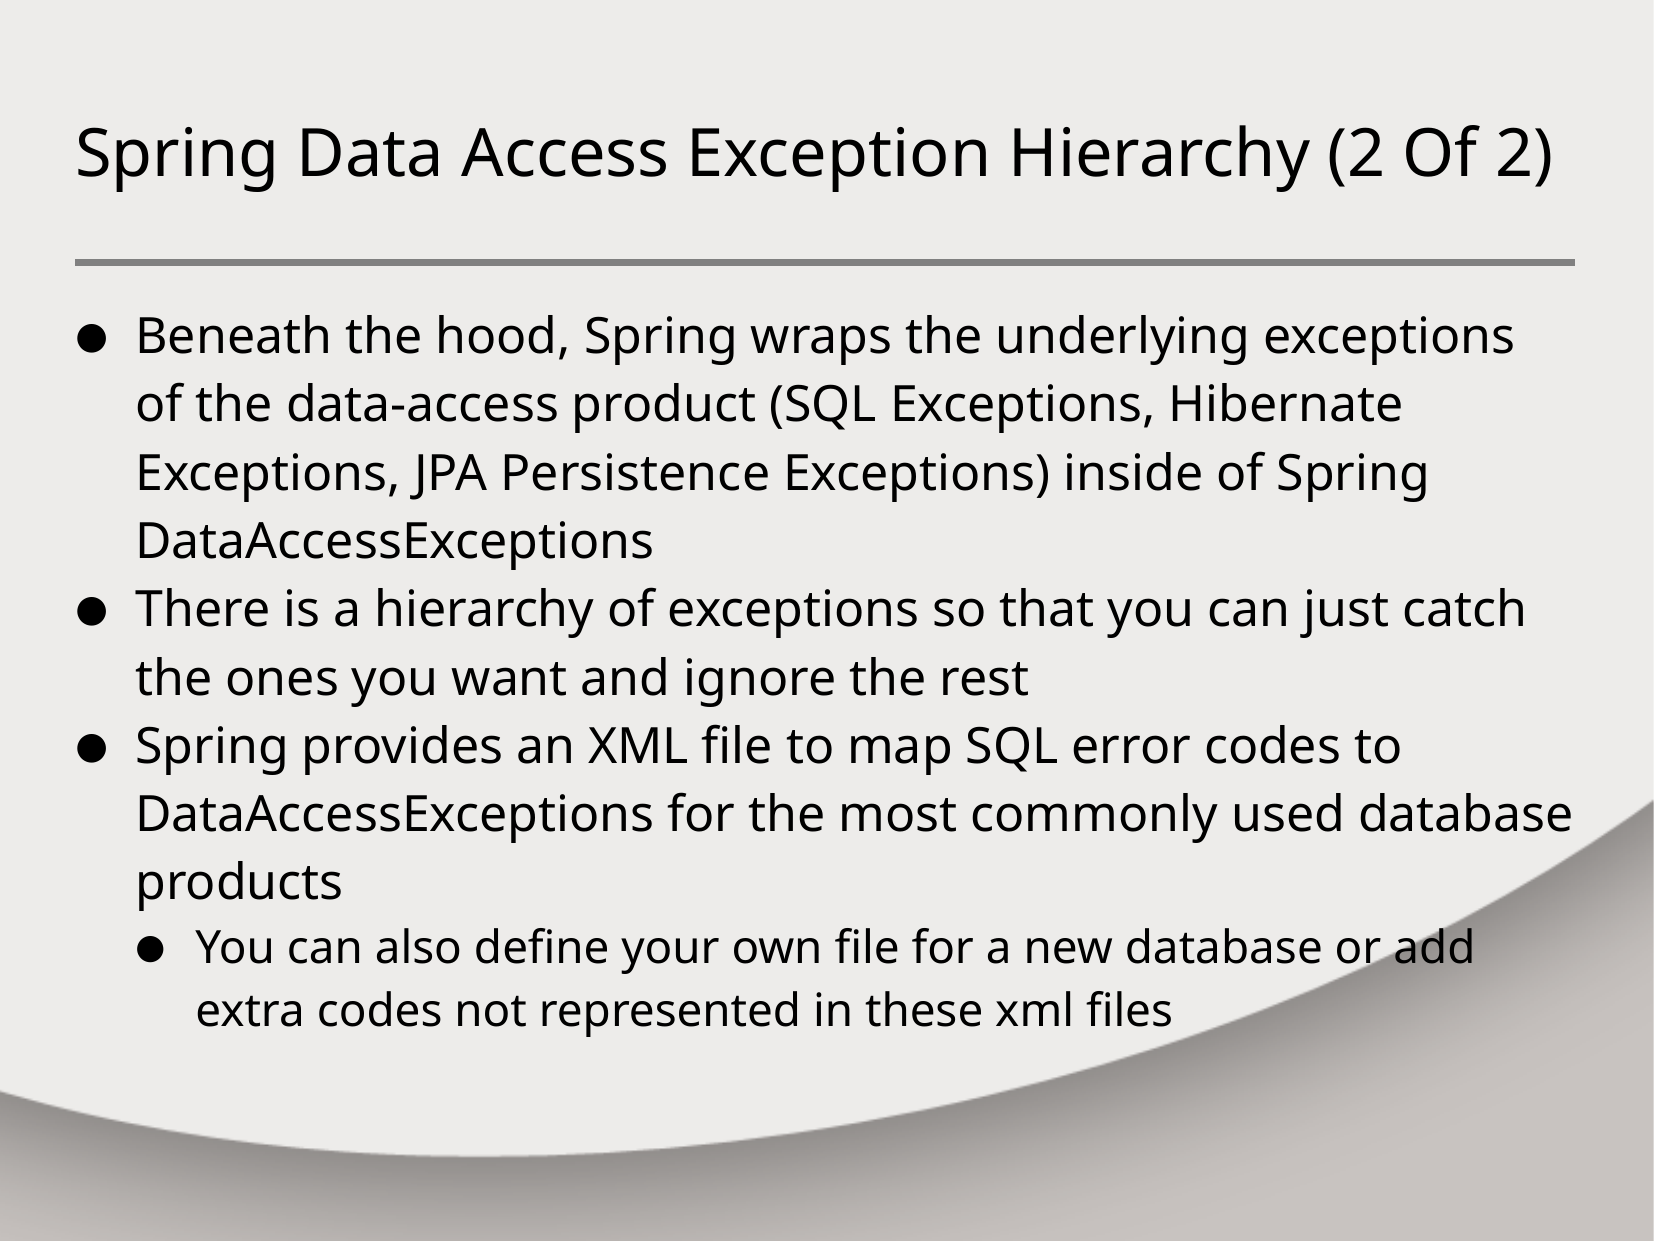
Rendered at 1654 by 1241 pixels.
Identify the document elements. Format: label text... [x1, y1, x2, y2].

picture [0, 0, 1654, 1241]
title Spring Data Access Exception Hierarchy (2 Of 2) [75, 75, 1576, 226]
list Beneath the hood, Spring wraps the underlying exceptions of the data-access product (SQL Exceptions, Hibernate Exceptions, JPA Persistence Exceptions) inside of Spring DataAccessExceptions There is a hierarchy of exceptions so that you can just catch the ones you want and ignore the rest Spring provides an XML file to map SQL error codes to DataAccessExceptions for the most commonly used database products You can also define your own file for a new database or add extra codes not represented in these xml files [75, 300, 1576, 1163]
